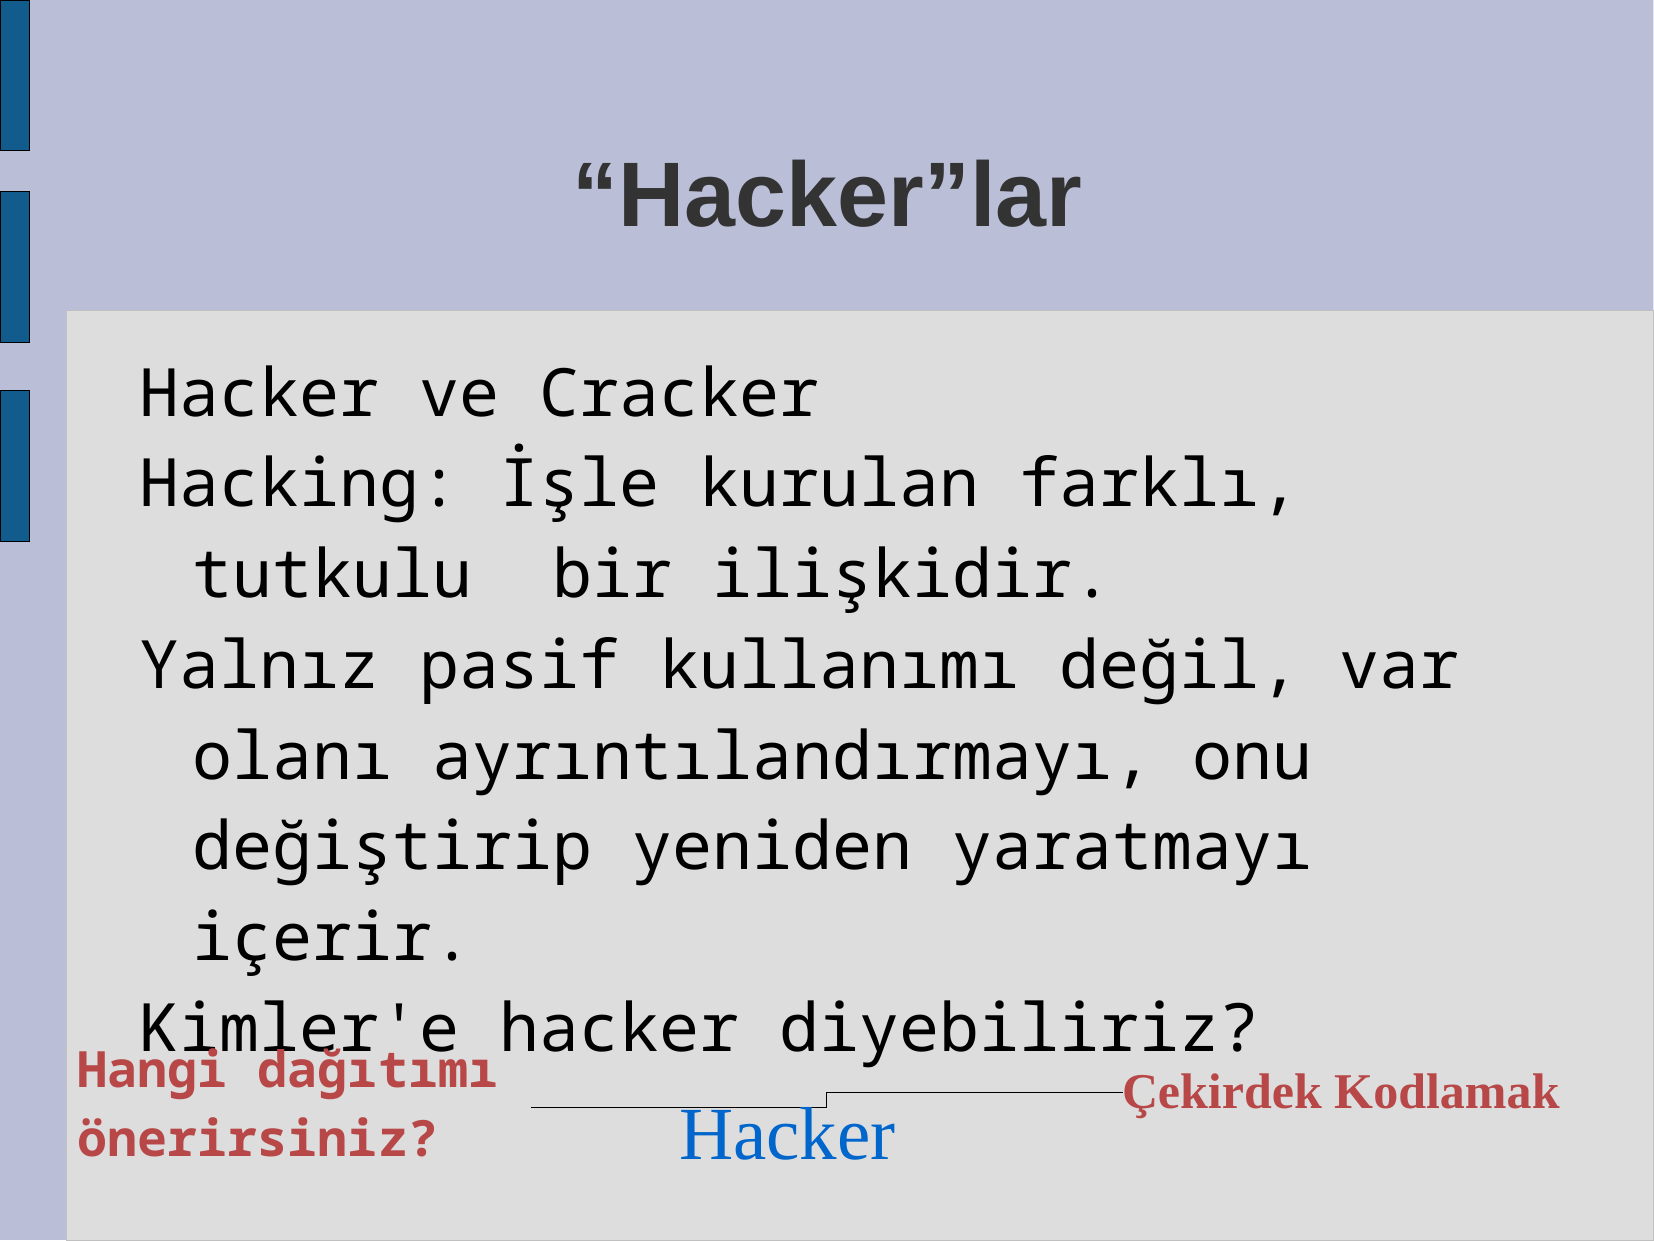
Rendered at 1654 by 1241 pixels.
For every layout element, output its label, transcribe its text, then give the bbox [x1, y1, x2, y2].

text_box Çekirdek Kodlamak [1122, 1063, 1620, 1123]
title “Hacker”lar [121, 91, 1534, 299]
text_box Hangi dağıtımı önerirsiniz? [77, 1034, 532, 1182]
list Hacker ve Cracker Hacking: İşle kurulan farklı, tutkulu bir ilişkidir. Yalnız pasif kullanımı değil, var olanı ayrıntılandırmayı, onu değiştirip yeniden yaratmayı içerir. Kimler'e hacker diyebiliriz? [121, 344, 1534, 968]
text_box Hacker [679, 1092, 975, 1211]
